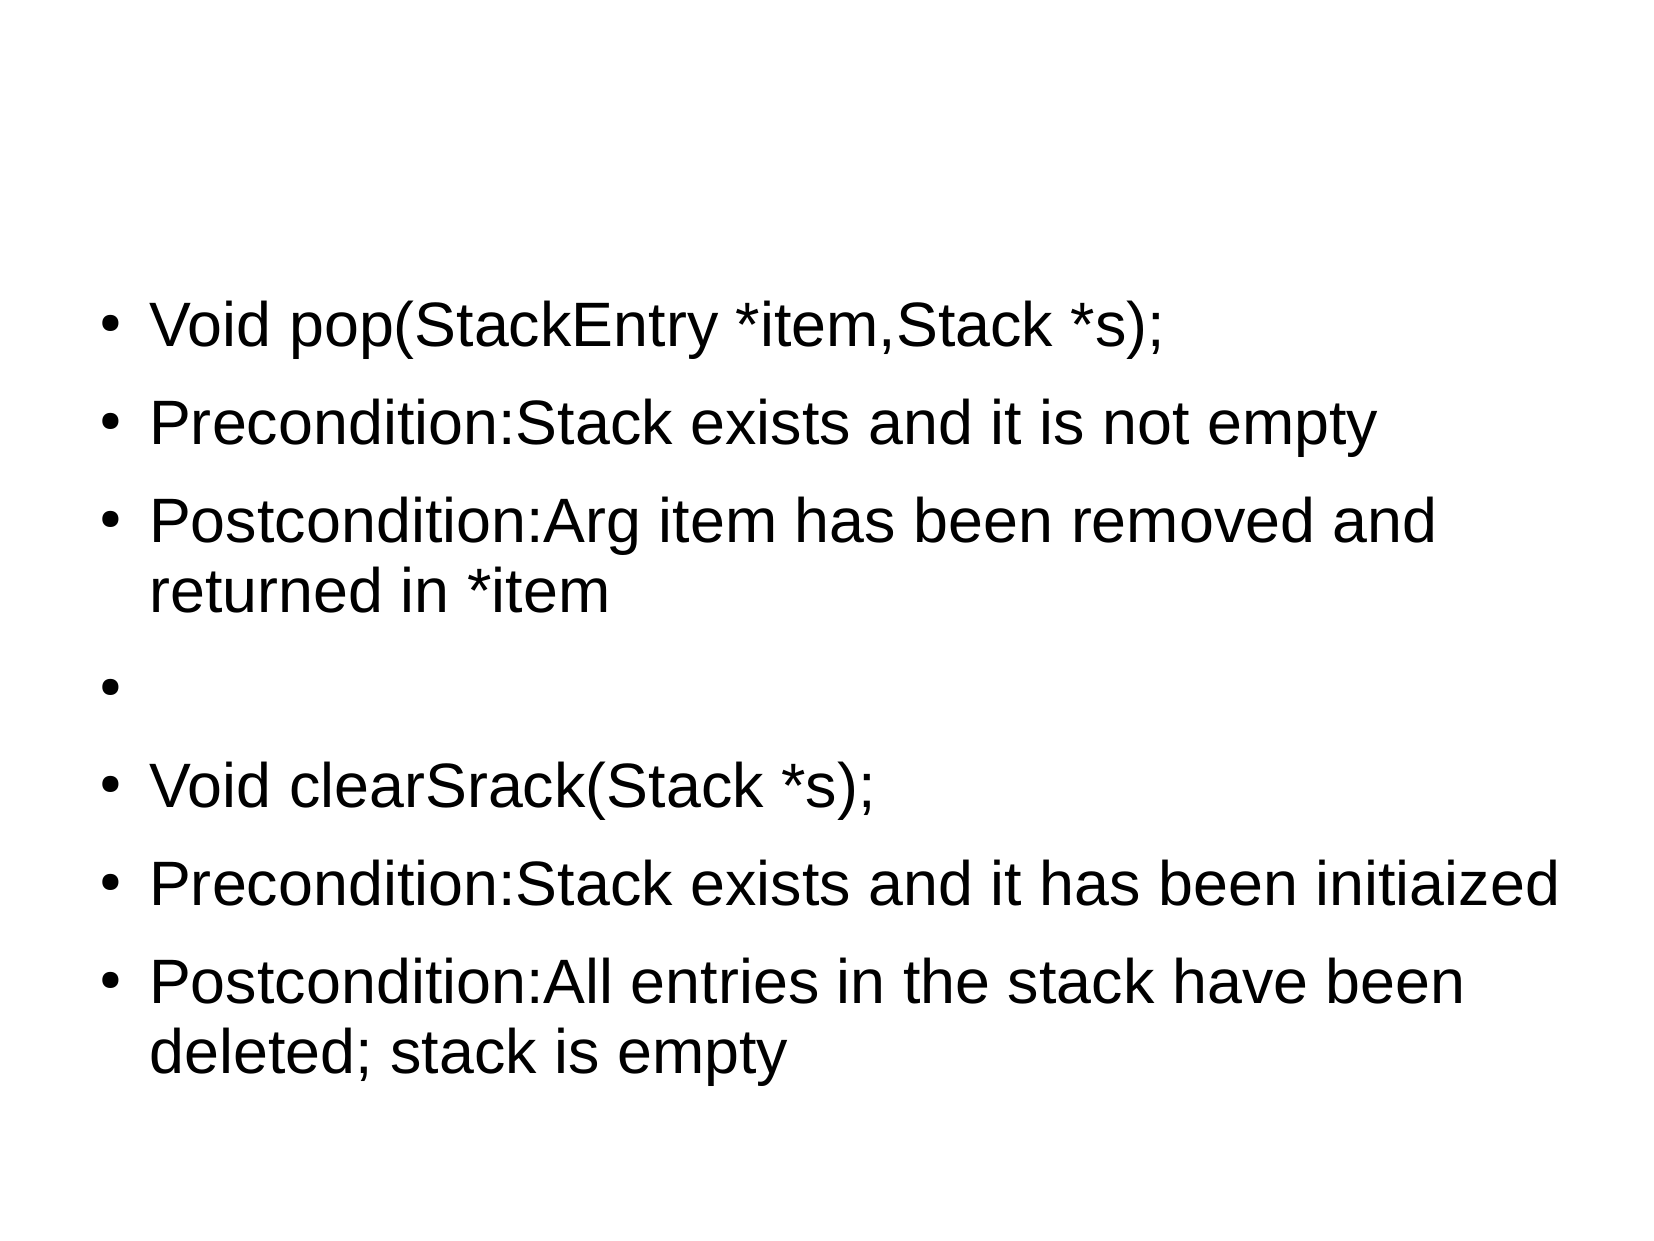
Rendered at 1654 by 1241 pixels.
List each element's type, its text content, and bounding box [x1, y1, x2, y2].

list Void pop(StackEntry *item,Stack *s); Precondition:Stack exists and it is not empty Postcondition:Arg item has been removed and returned in *item Void clearSrack(Stack *s); Precondition:Stack exists and it has been initiaized Postcondition:All entries in the stack have been deleted; stack is empty [82, 290, 1571, 1158]
